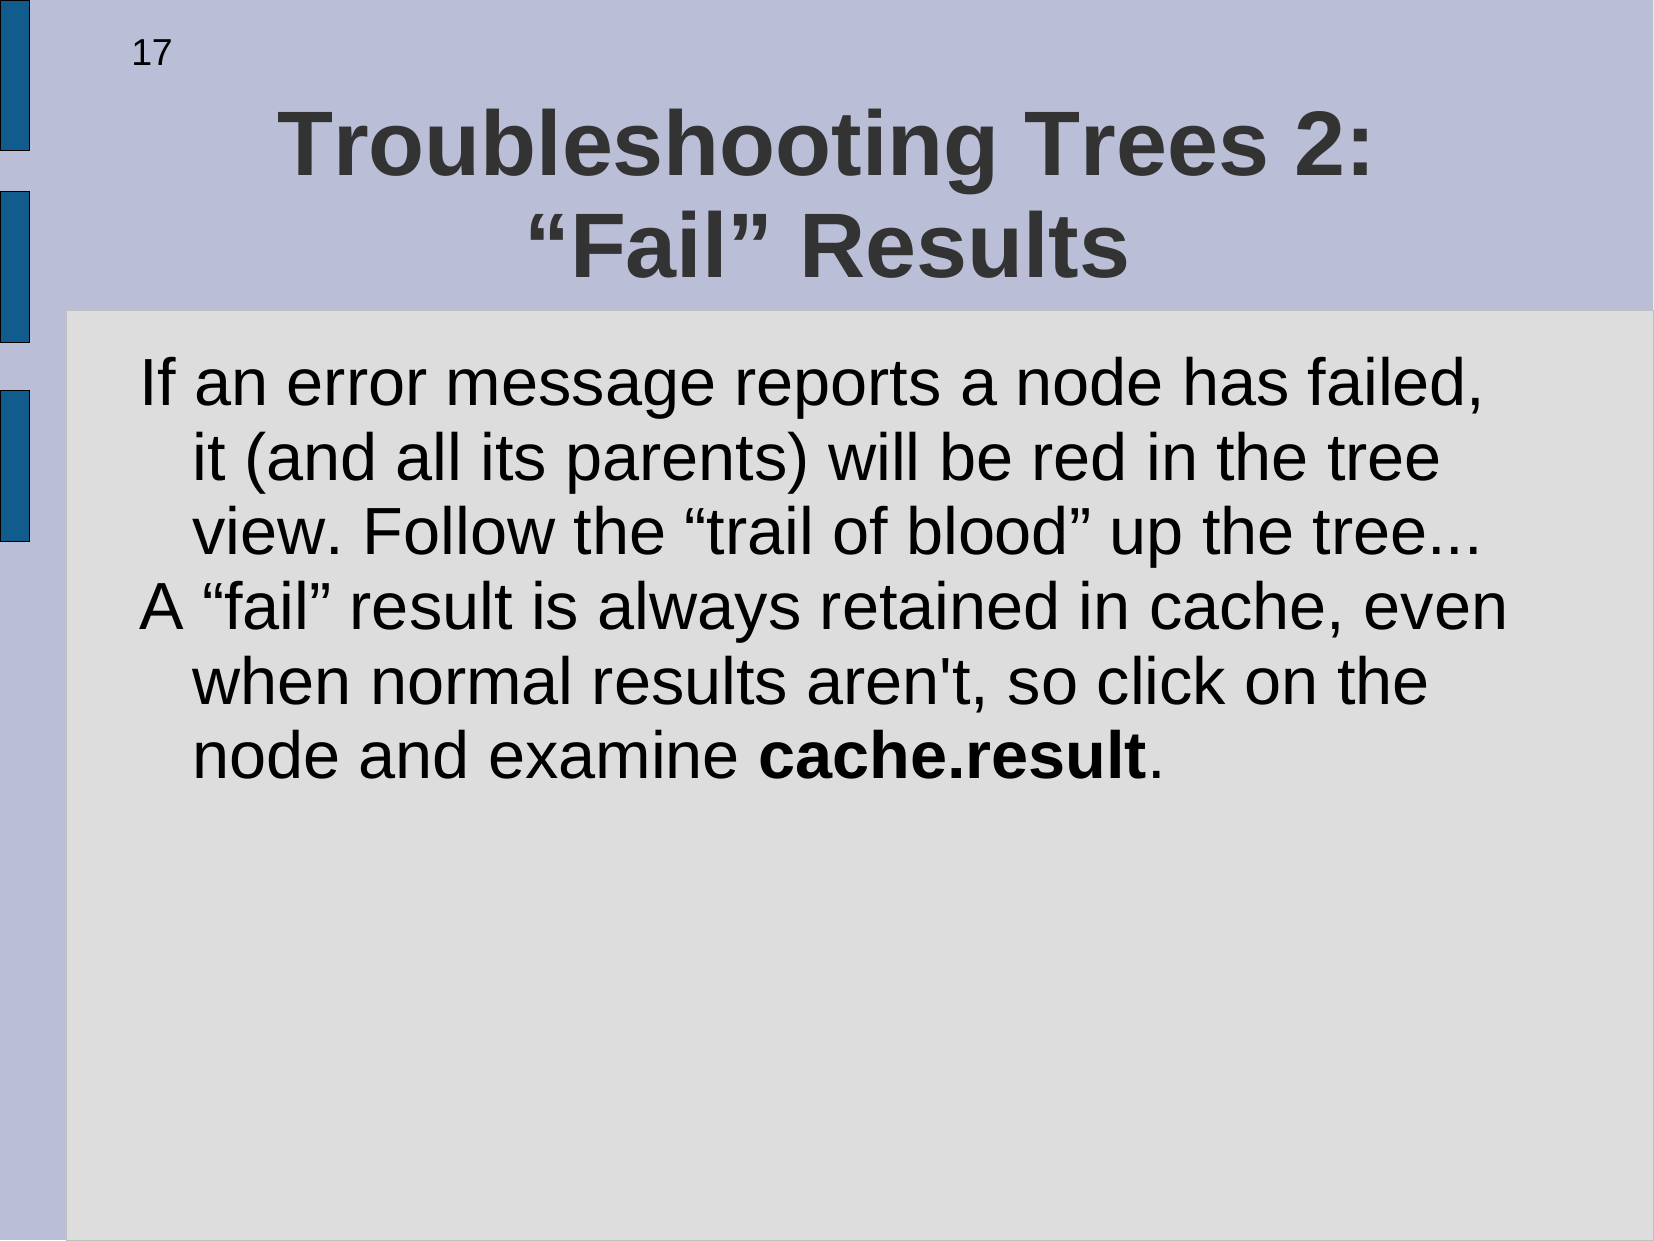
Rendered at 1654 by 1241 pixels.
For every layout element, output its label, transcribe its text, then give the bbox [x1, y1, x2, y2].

list If an error message reports a node has failed, it (and all its parents) will be red in the tree view. Follow the “trail of blood” up the tree... A “fail” result is always retained in cache, even when normal results aren't, so click on the node and examine cache.result. [121, 344, 1534, 1127]
text_box <number> [155, 23, 279, 97]
title Troubleshooting Trees 2: “Fail” Results [121, 87, 1534, 302]
